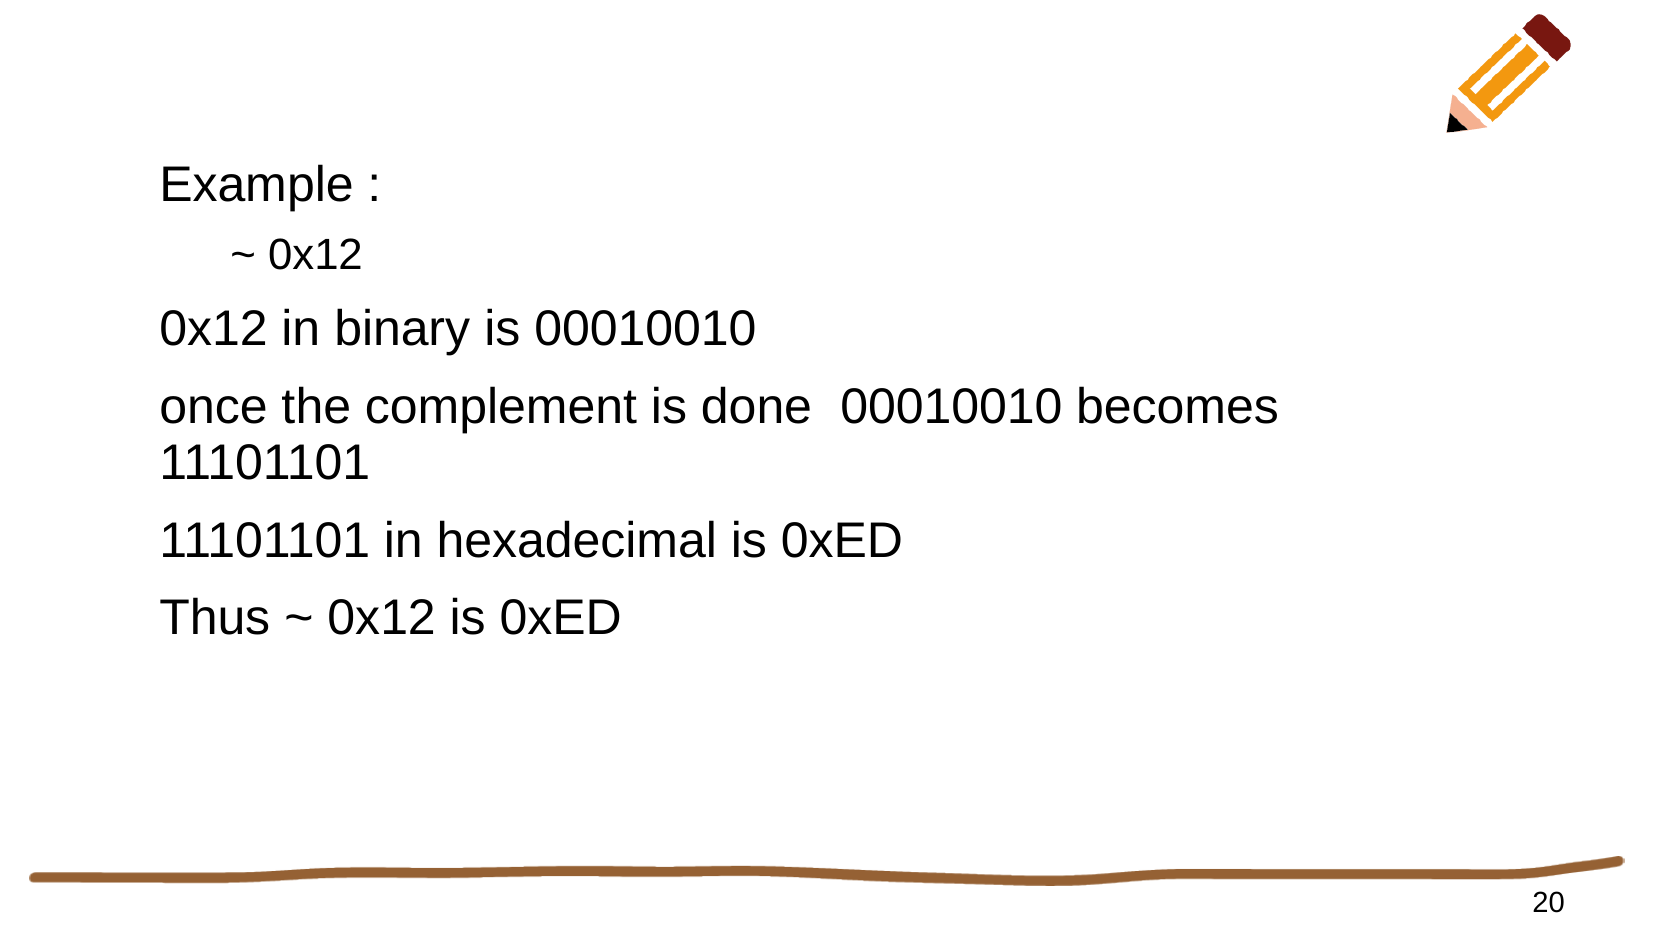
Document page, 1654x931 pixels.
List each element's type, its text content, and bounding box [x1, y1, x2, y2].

picture [1446, 14, 1571, 133]
list Example : ~ 0x12 0x12 in binary is 00010010 once the complement is done 00010010 becomes 11101101 11101101 in hexadecimal is 0xED Thus ~ 0x12 is 0xED [88, 156, 1501, 863]
picture [29, 856, 1625, 886]
